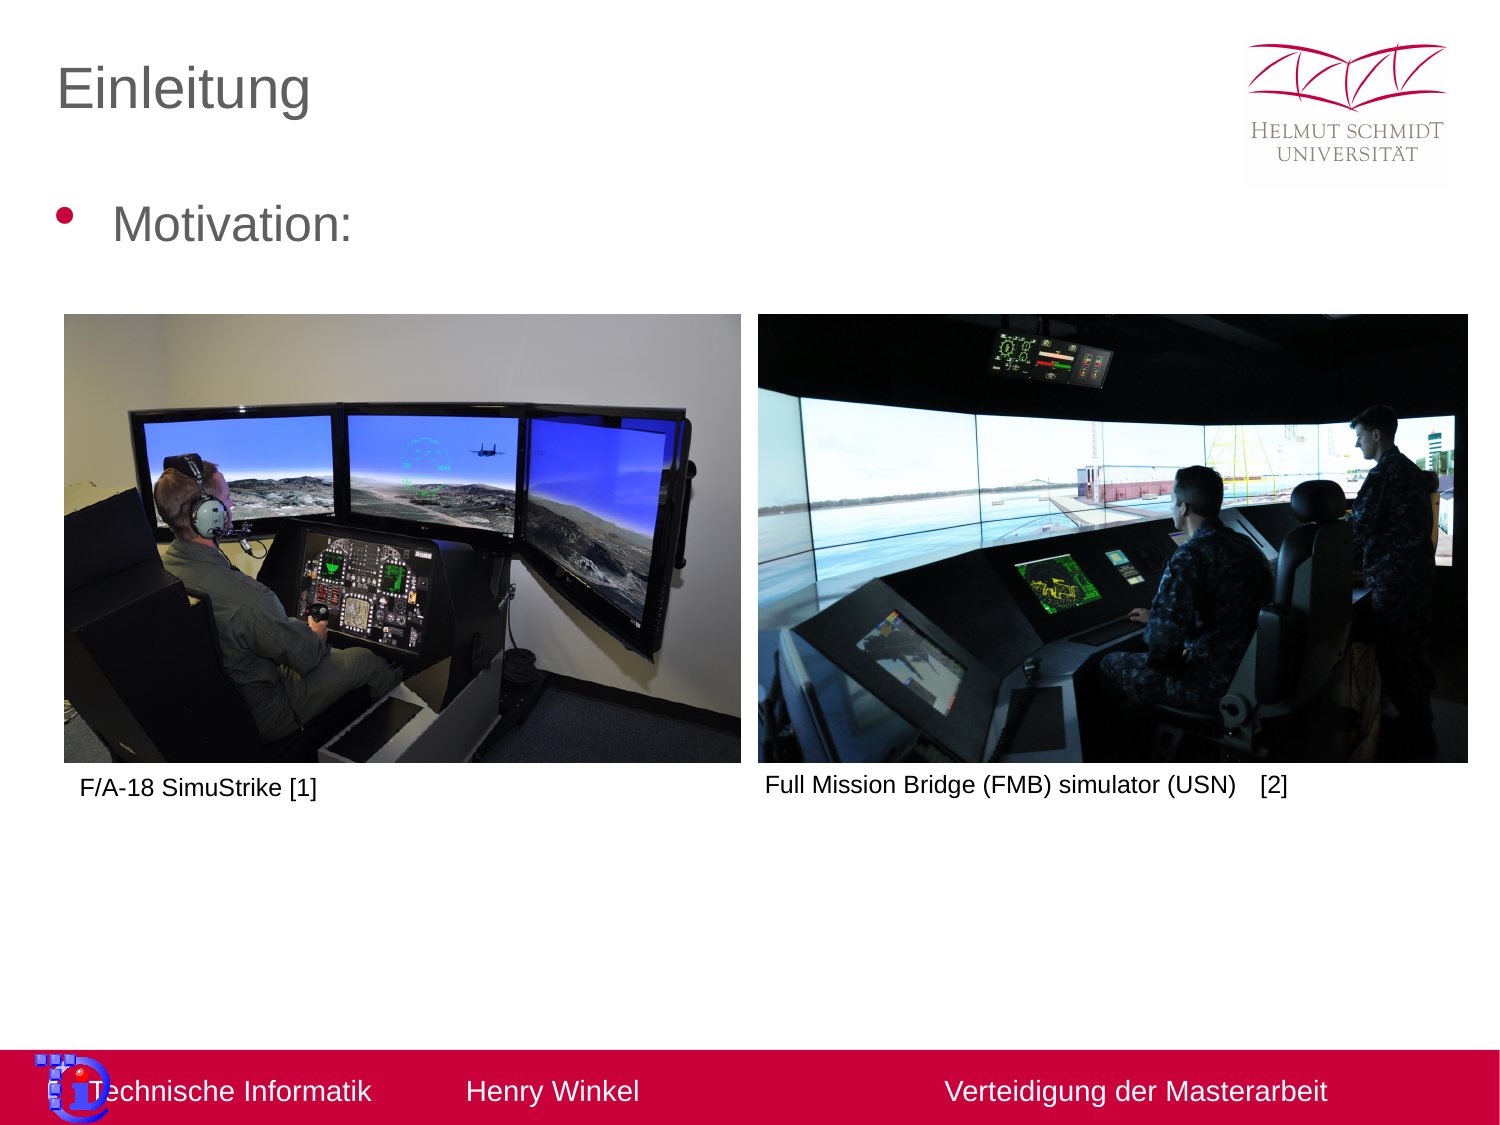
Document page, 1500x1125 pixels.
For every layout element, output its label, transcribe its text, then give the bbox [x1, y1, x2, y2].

text_box Full Mission Bridge (FMB) simulator (USN) [2] [750, 743, 1311, 809]
text_box F/A-18 SimuStrike [1] [64, 764, 537, 809]
picture [64, 314, 741, 763]
picture [1244, 38, 1451, 184]
text_box Einleitung [41, 42, 1223, 161]
text_box Motivation: [41, 184, 1459, 1035]
picture [758, 314, 1468, 763]
